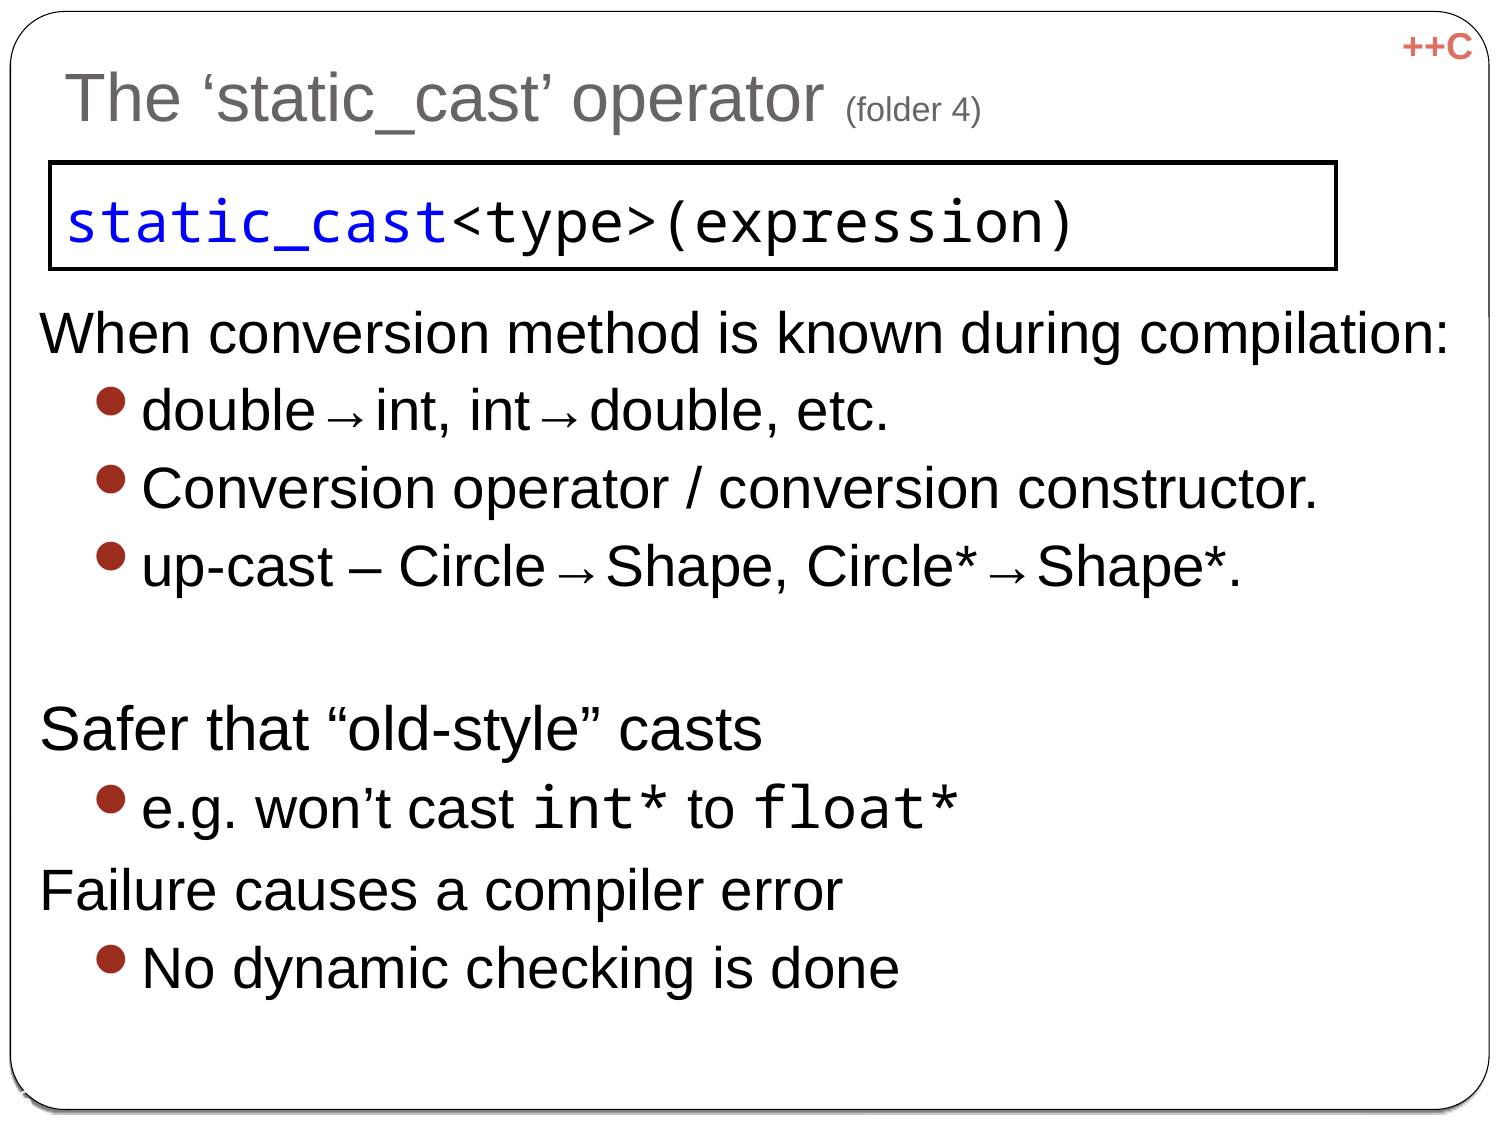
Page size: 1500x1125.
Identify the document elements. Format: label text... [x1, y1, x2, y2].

text_box static_cast<type>(expression) [50, 162, 1336, 269]
title The ‘static_cast’ operator (folder 4) [50, 45, 1450, 150]
slide_number <number> [0, 1074, 50, 1125]
list When conversion method is known during compilation: double→int, int→double, etc. Conversion operator / conversion constructor. up-cast – Circle→Shape, Circle*→Shape*. Safer that “old-style” casts e.g. won’t cast int* to float* Failure causes a compiler error No dynamic checking is done [24, 287, 1475, 1100]
